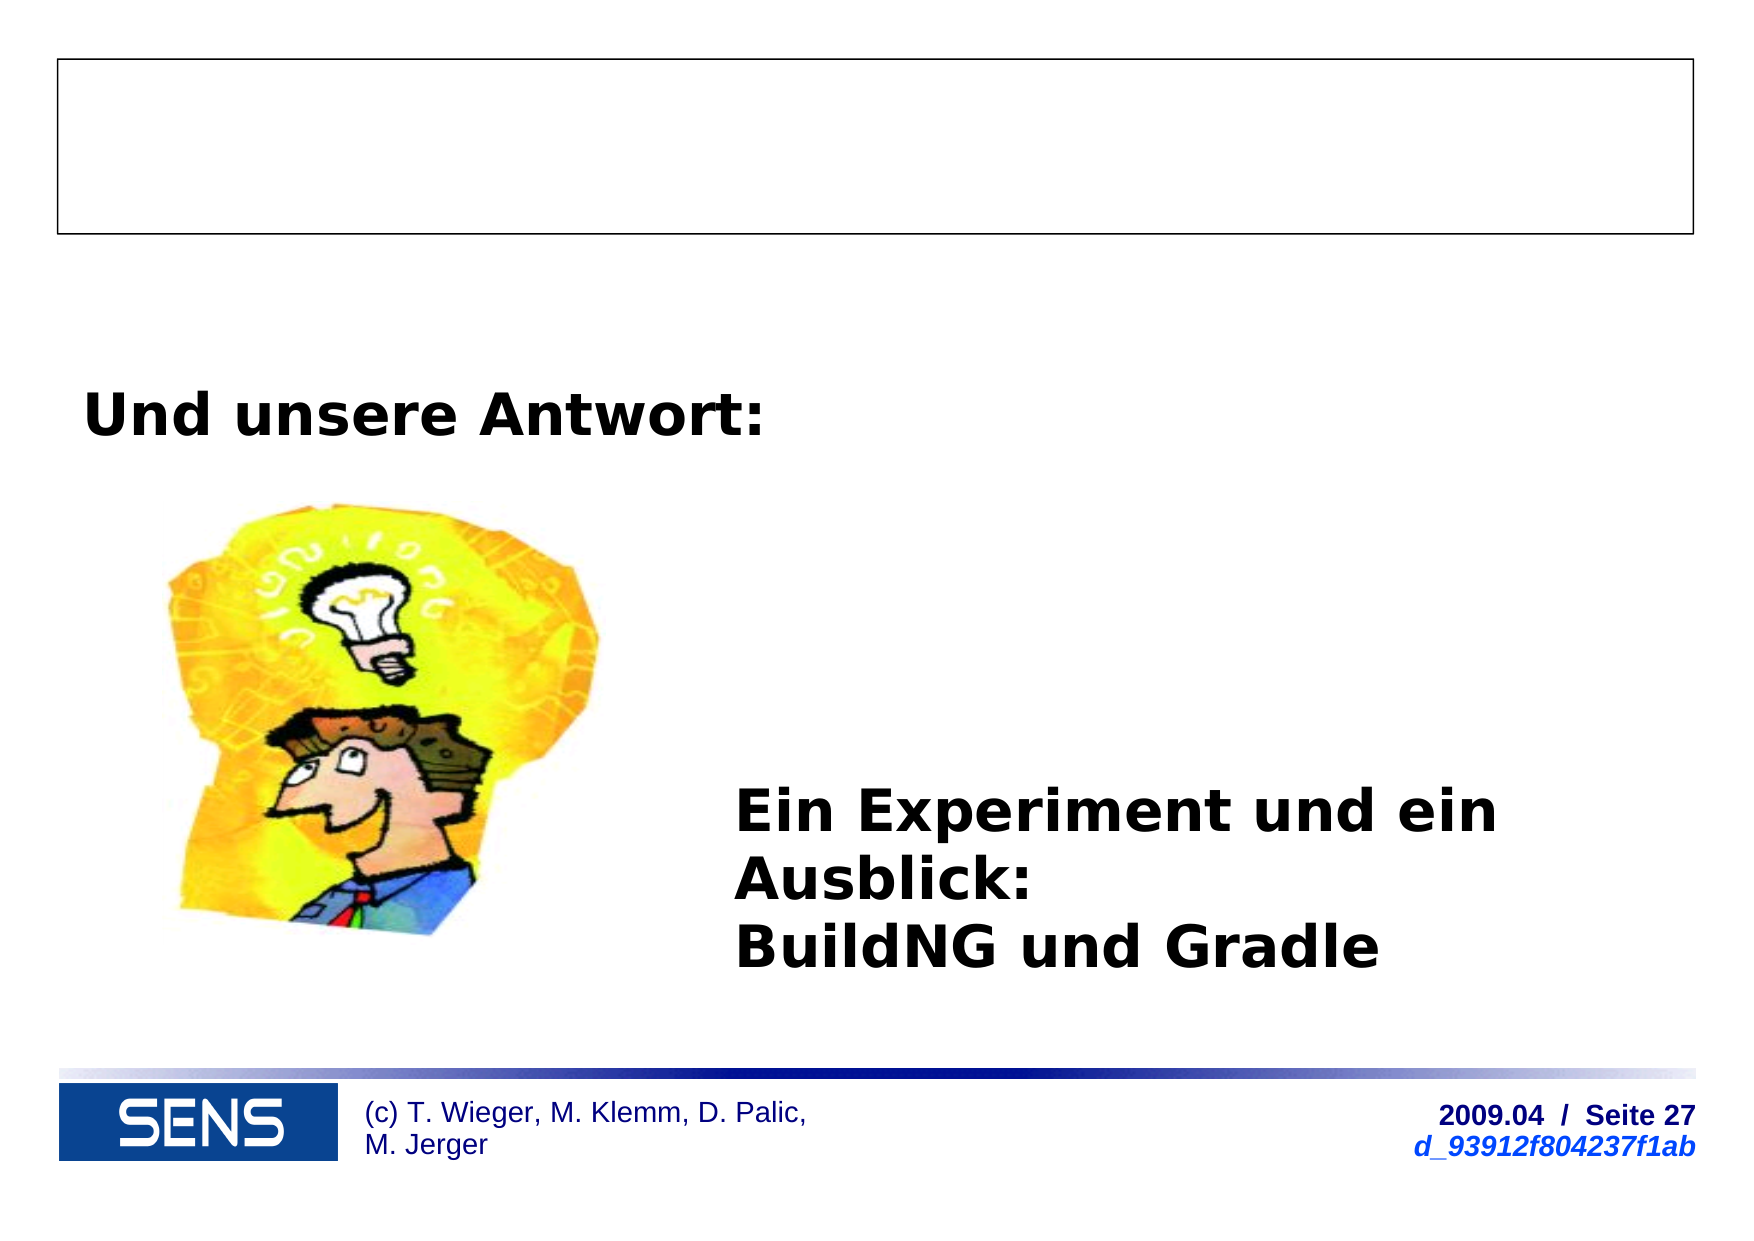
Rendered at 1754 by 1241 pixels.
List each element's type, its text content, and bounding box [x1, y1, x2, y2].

list Und unsere Antwort: Ein Experiment und ein Ausblick: BuildNG und Gradle [71, 272, 1693, 1038]
picture [59, 1068, 1696, 1079]
picture [162, 501, 606, 945]
picture [59, 1083, 338, 1161]
